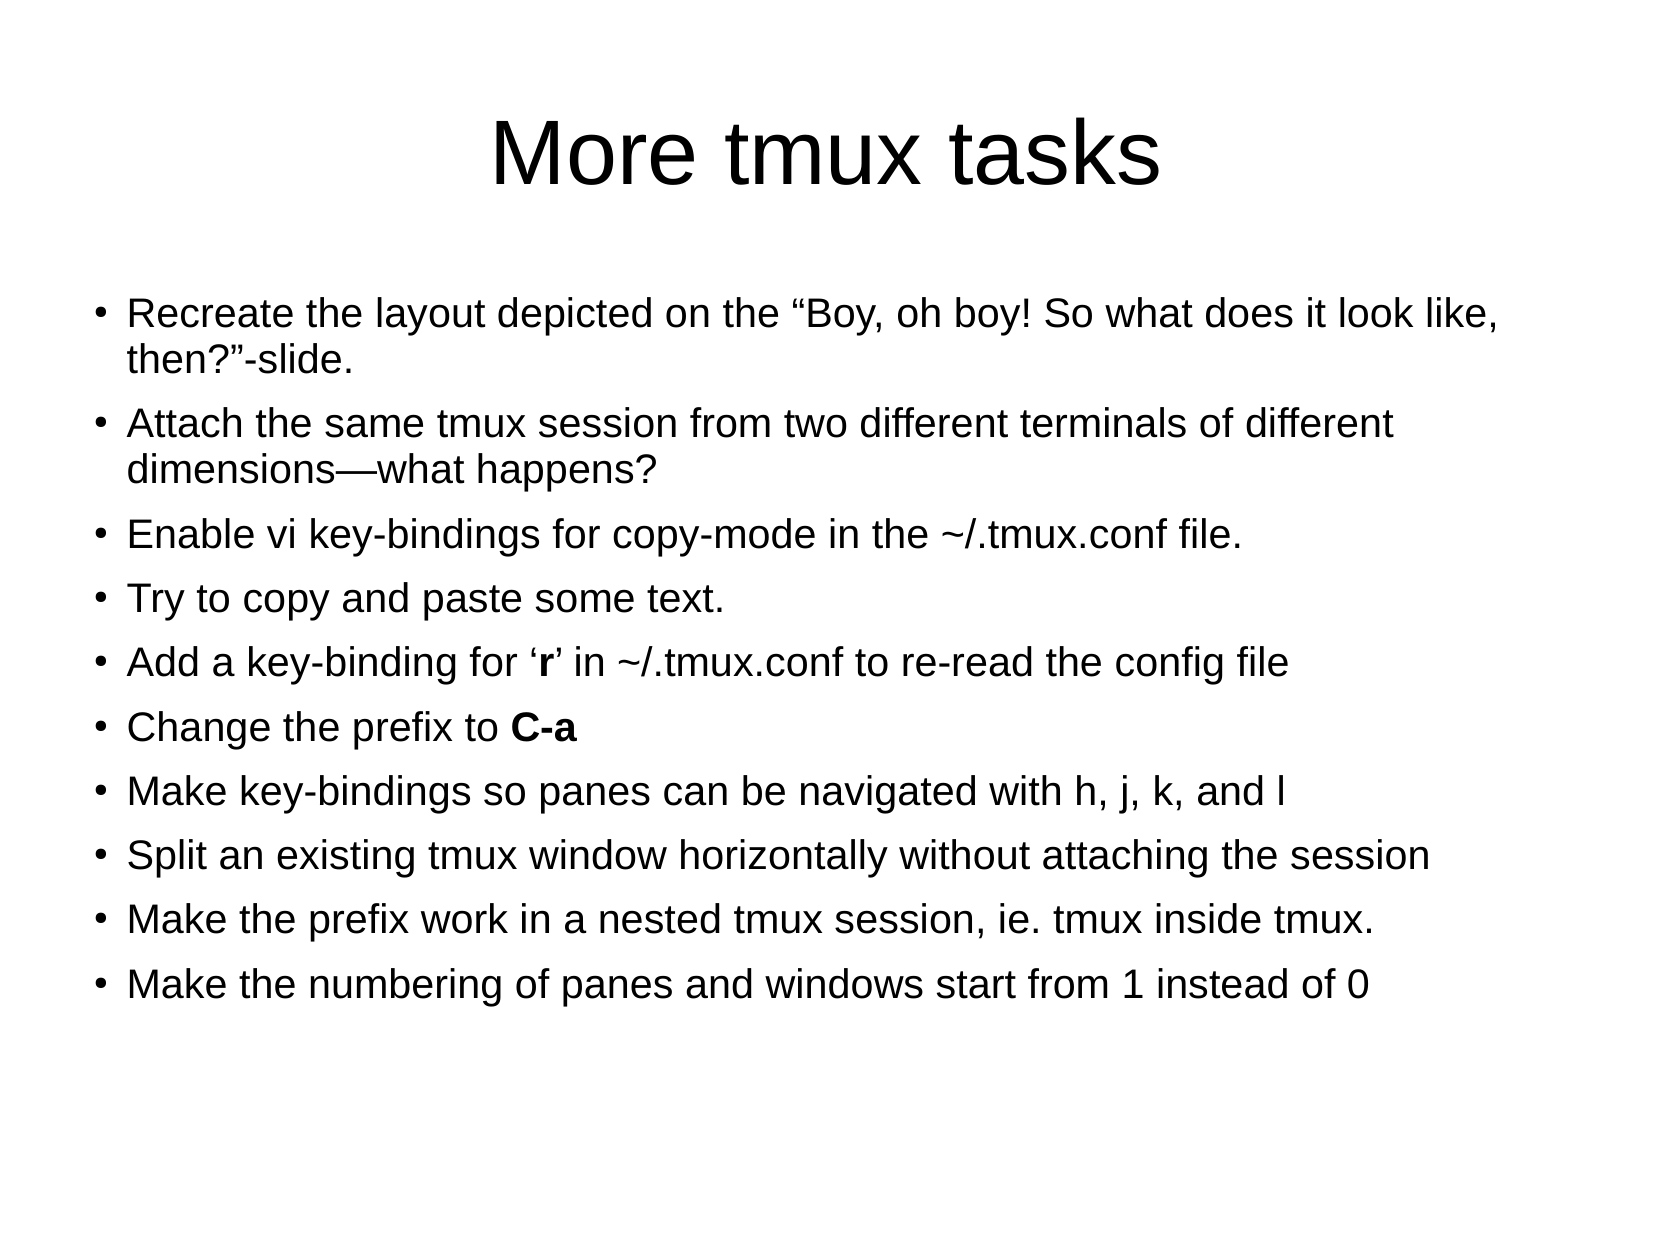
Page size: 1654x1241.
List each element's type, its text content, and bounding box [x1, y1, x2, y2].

list Recreate the layout depicted on the “Boy, oh boy! So what does it look like, then?”-slide. Attach the same tmux session from two different terminals of different dimensions—what happens? Enable vi key-bindings for copy-mode in the ~/.tmux.conf file. Try to copy and paste some text. Add a key-binding for ‘r’ in ~/.tmux.conf to re-read the config file Change the prefix to C-a Make key-bindings so panes can be navigated with h, j, k, and l Split an existing tmux window horizontally without attaching the session Make the prefix work in a nested tmux session, ie. tmux inside tmux. Make the numbering of panes and windows start from 1 instead of 0 [82, 290, 1571, 1010]
title More tmux tasks [82, 49, 1571, 257]
